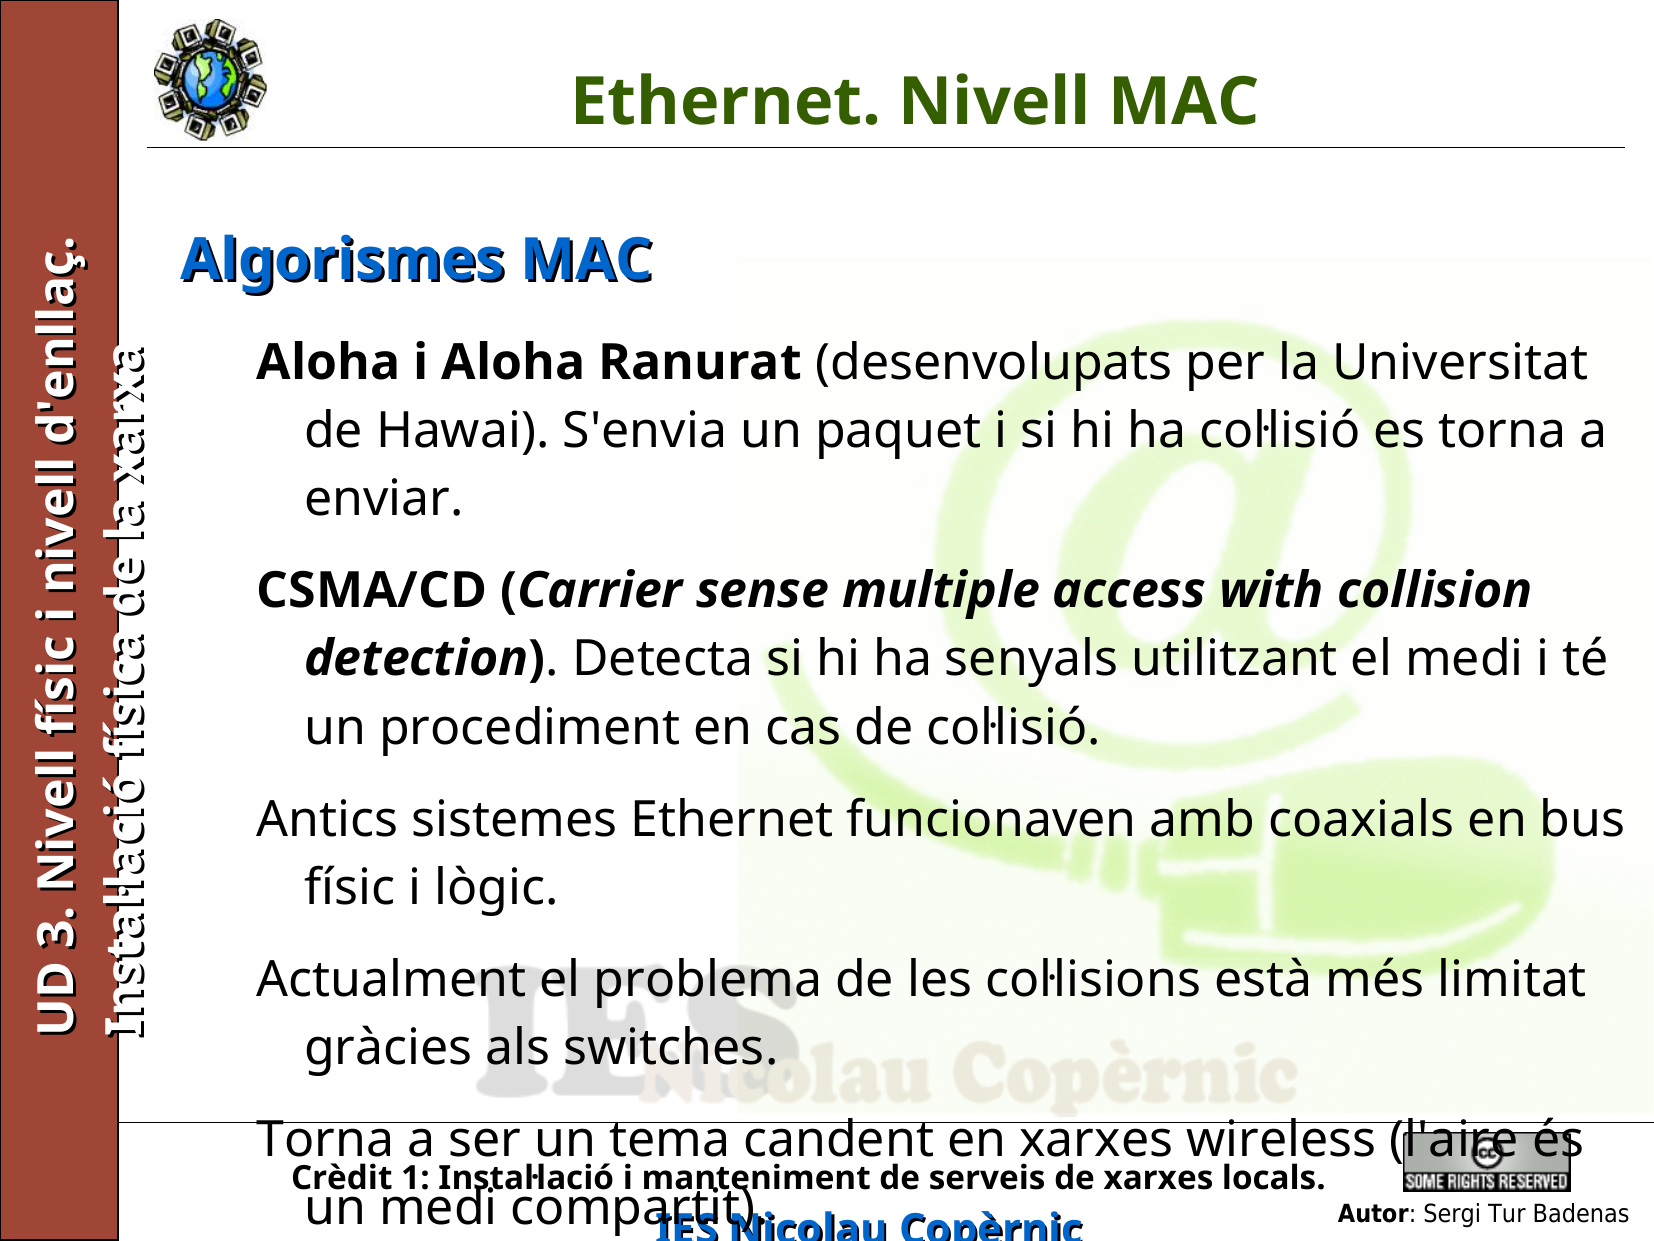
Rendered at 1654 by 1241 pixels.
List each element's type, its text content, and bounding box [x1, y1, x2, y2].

picture [466, 252, 1654, 1117]
picture [1403, 1132, 1571, 1192]
picture [1539, 1132, 1553, 1140]
title Ethernet. Nivell MAC [171, 49, 1654, 148]
picture [1435, 1143, 1448, 1153]
picture [492, 1052, 505, 1061]
picture [1497, 1132, 1511, 1140]
picture [154, 19, 268, 142]
list Algorismes MAC Aloha i Aloha Ranurat (desenvolupats per la Universitat de Hawai). S'envia un paquet i si hi ha col·lisió es torna a enviar. CSMA/CD (Carrier sense multiple access with collision detection). Detecta si hi ha senyals utilitzant el medi i té un procediment en cas de col·lisió. Antics sistemes Ethernet funcionaven amb coaxials en bus físic i lògic. Actualment el problema de les col·lisions està més limitat gràcies als switches. Torna a ser un tema candent en xarxes wireless (l'aire és un medi compartit). [162, 217, 1651, 1052]
